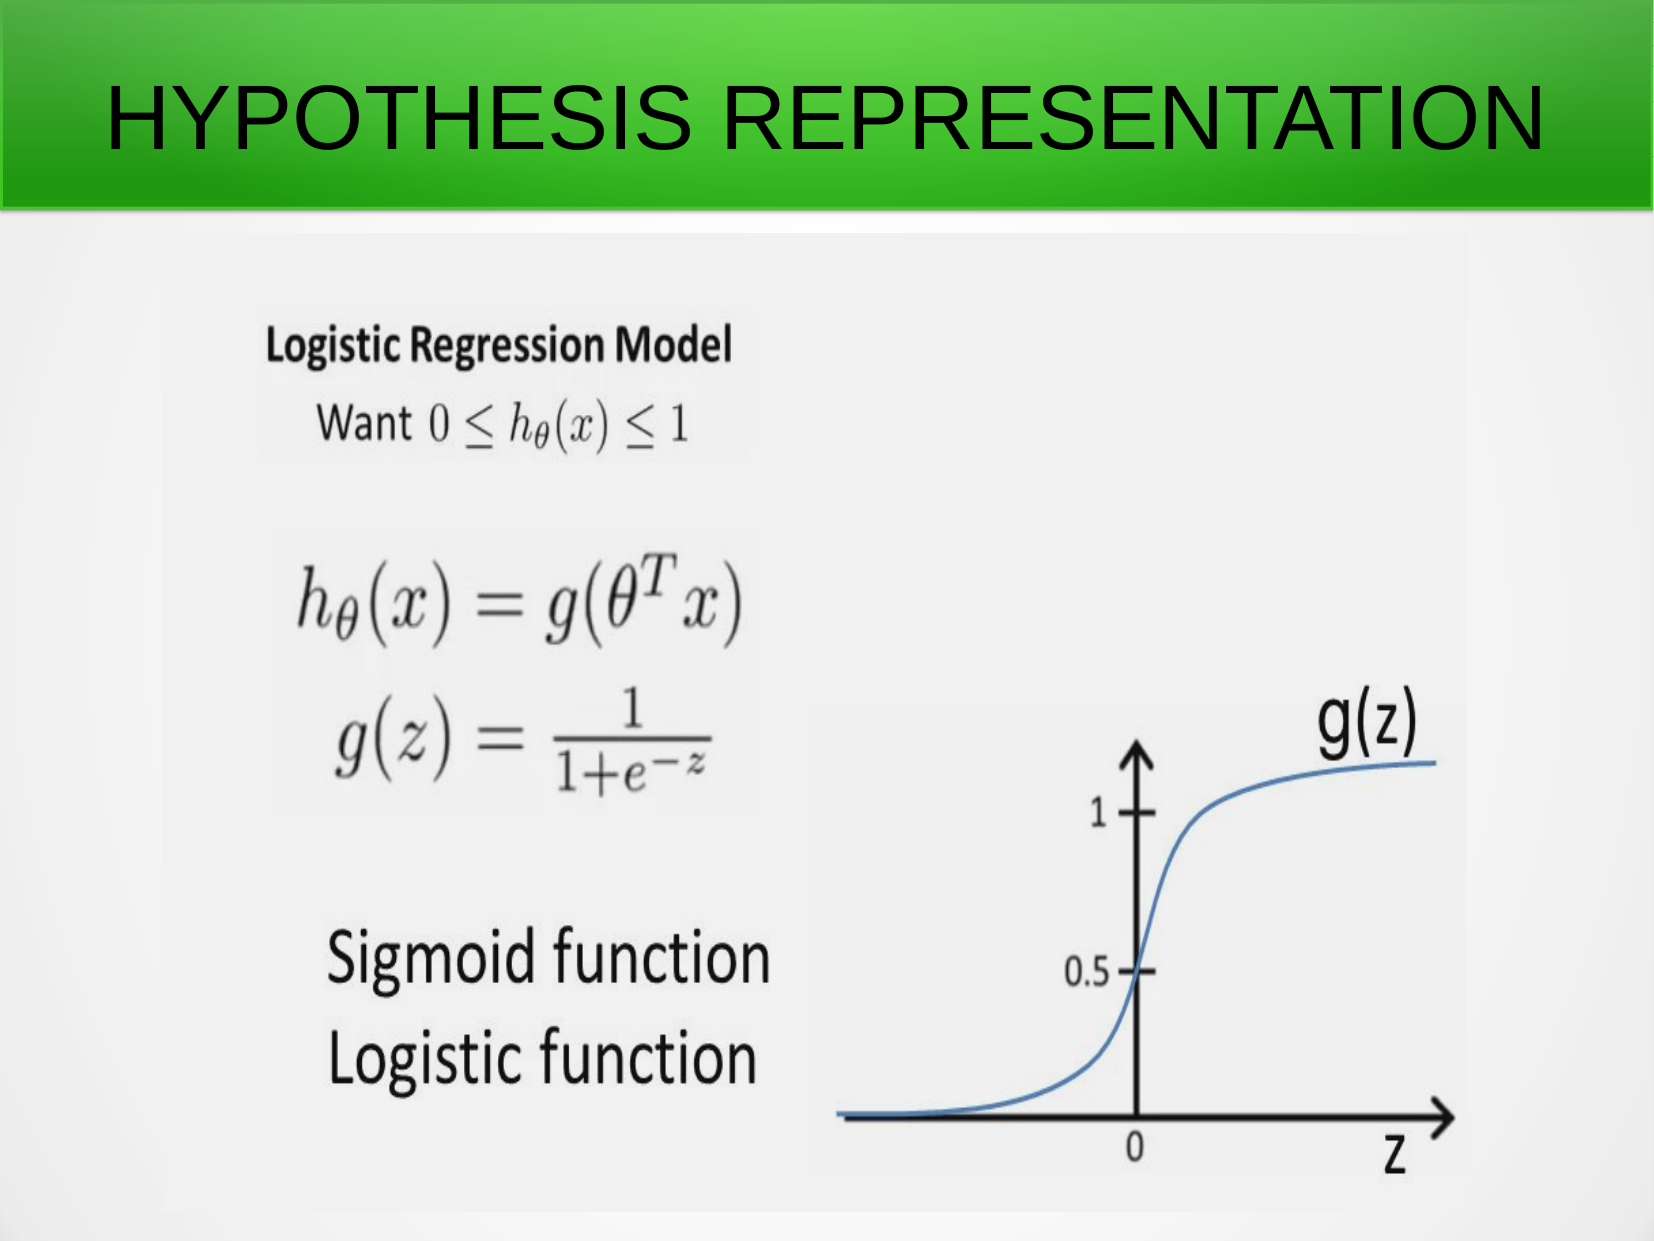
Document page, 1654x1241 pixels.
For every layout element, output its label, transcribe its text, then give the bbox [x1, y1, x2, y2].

title HYPOTHESIS REPRESENTATION [82, 47, 1571, 189]
picture [161, 233, 1467, 1213]
